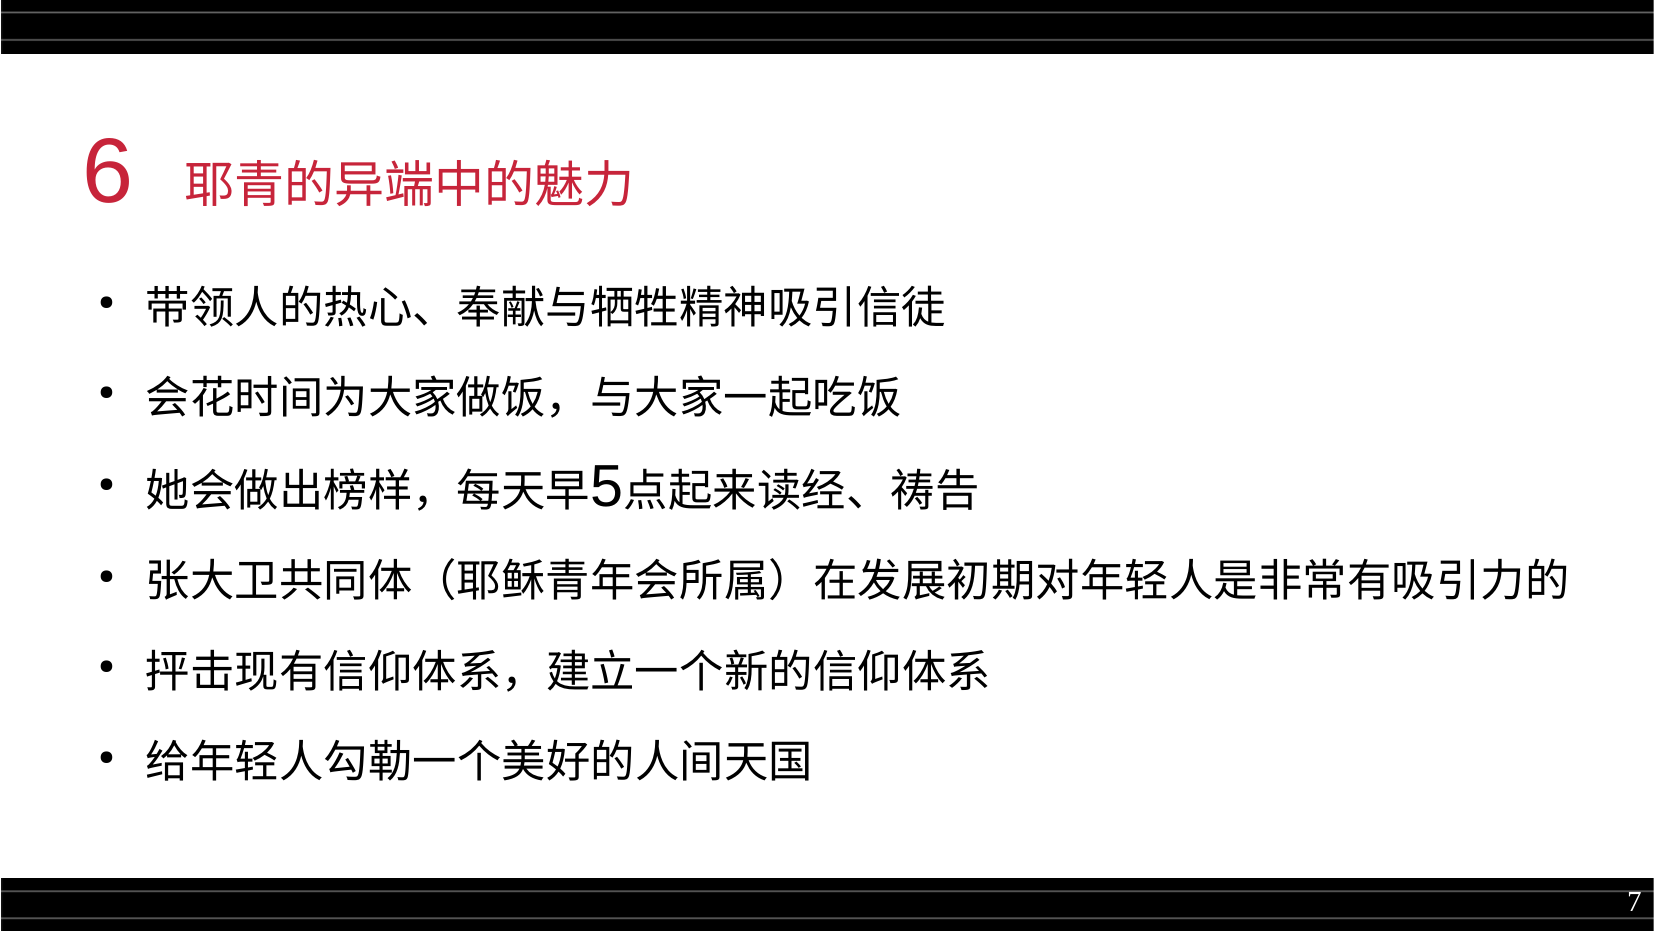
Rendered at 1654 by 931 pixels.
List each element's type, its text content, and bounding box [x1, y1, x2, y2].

picture [1, 0, 1654, 54]
title 6 耶青的异端中的魅力 [82, 92, 1571, 249]
list 带领人的热心、奉献与牺牲精神吸引信徒 会花时间为大家做饭，与大家一起吃饭 她会做出榜样，每天早5点起来读经、祷告 张大卫共同体（耶稣青年会所属）在发展初期对年轻人是非常有吸引力的 抨击现有信仰体系，建立一个新的信仰体系 给年轻人勾勒一个美好的人间天国 [82, 271, 1571, 851]
picture [1, 878, 1654, 931]
